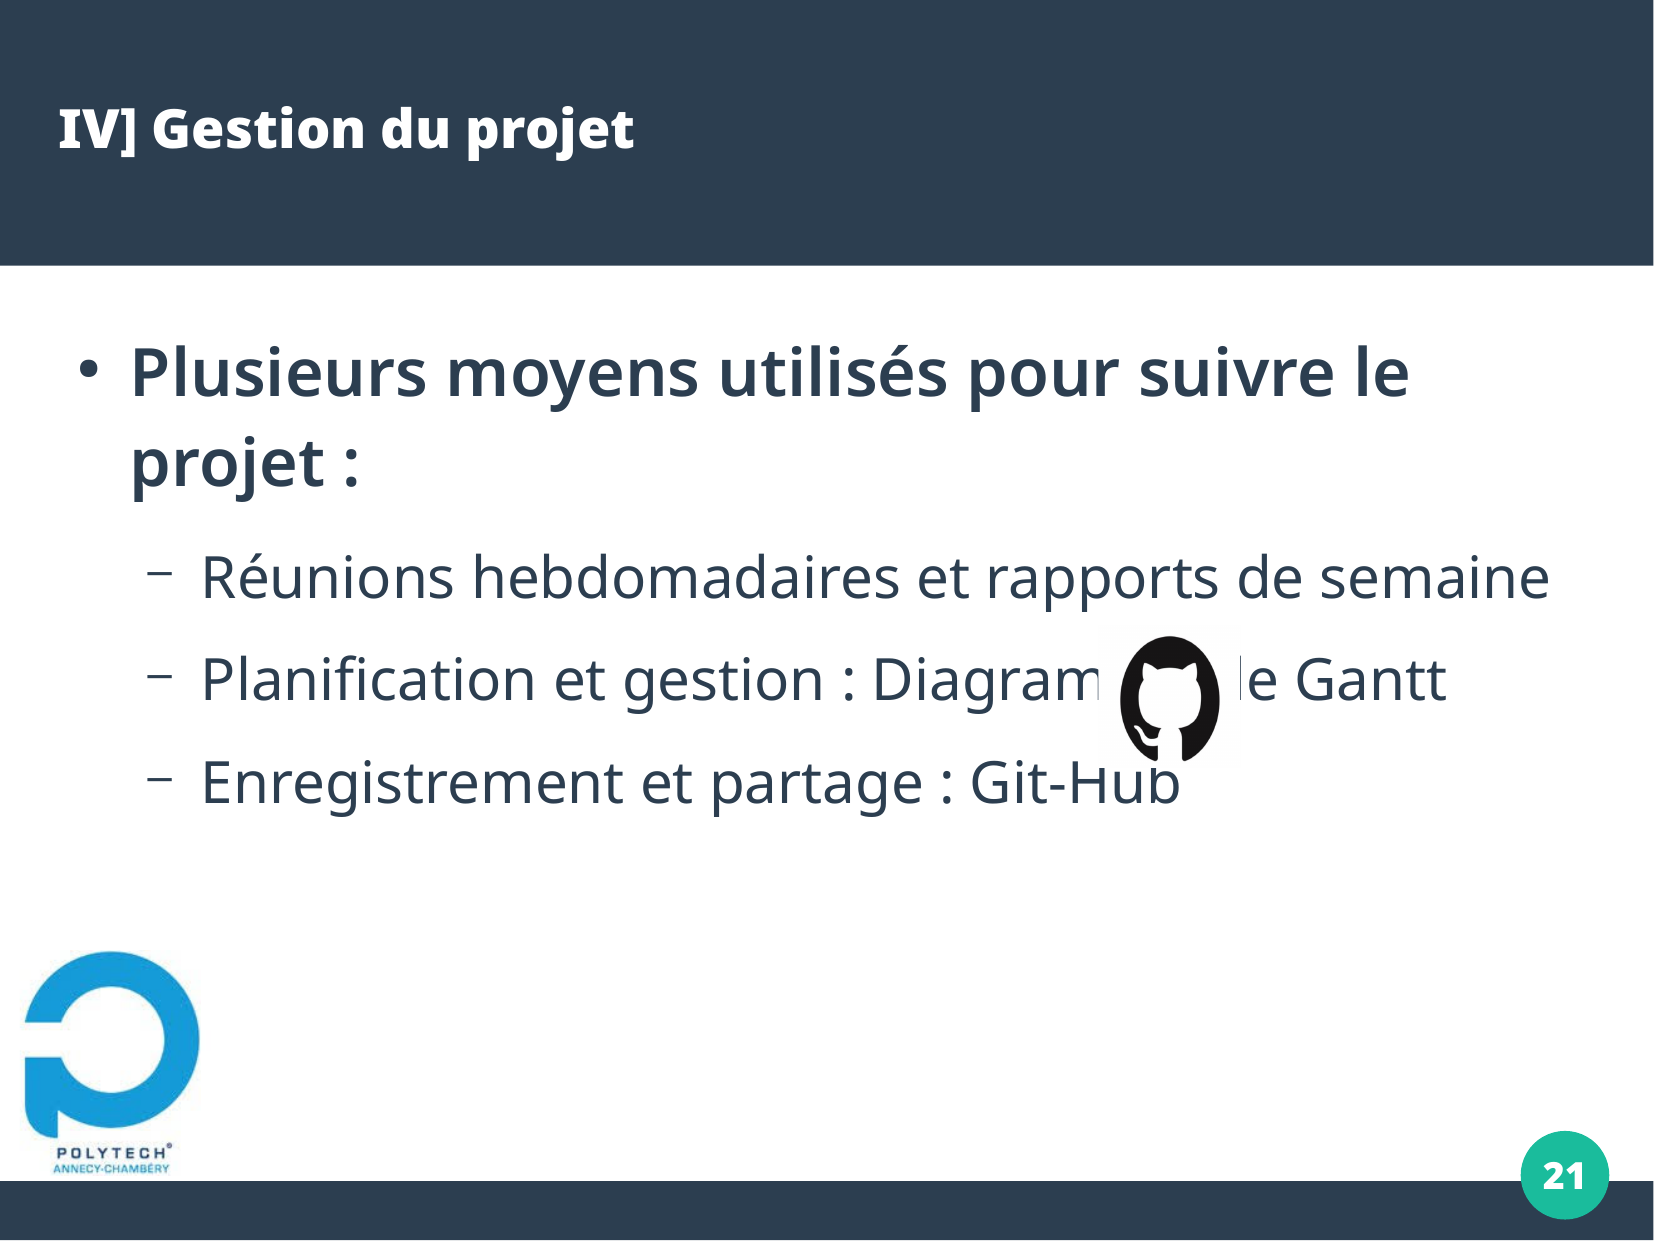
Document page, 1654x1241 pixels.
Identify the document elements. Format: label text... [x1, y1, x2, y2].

picture [0, 950, 226, 1176]
list Plusieurs moyens utilisés pour suivre le projet : Réunions hebdomadaires et rapports de semaine Planification et gestion : Diagramme de Gantt Enregistrement et partage : Git-Hub [59, 324, 1595, 1152]
picture [1098, 625, 1241, 768]
title IV] Gestion du projet [59, 49, 1595, 207]
